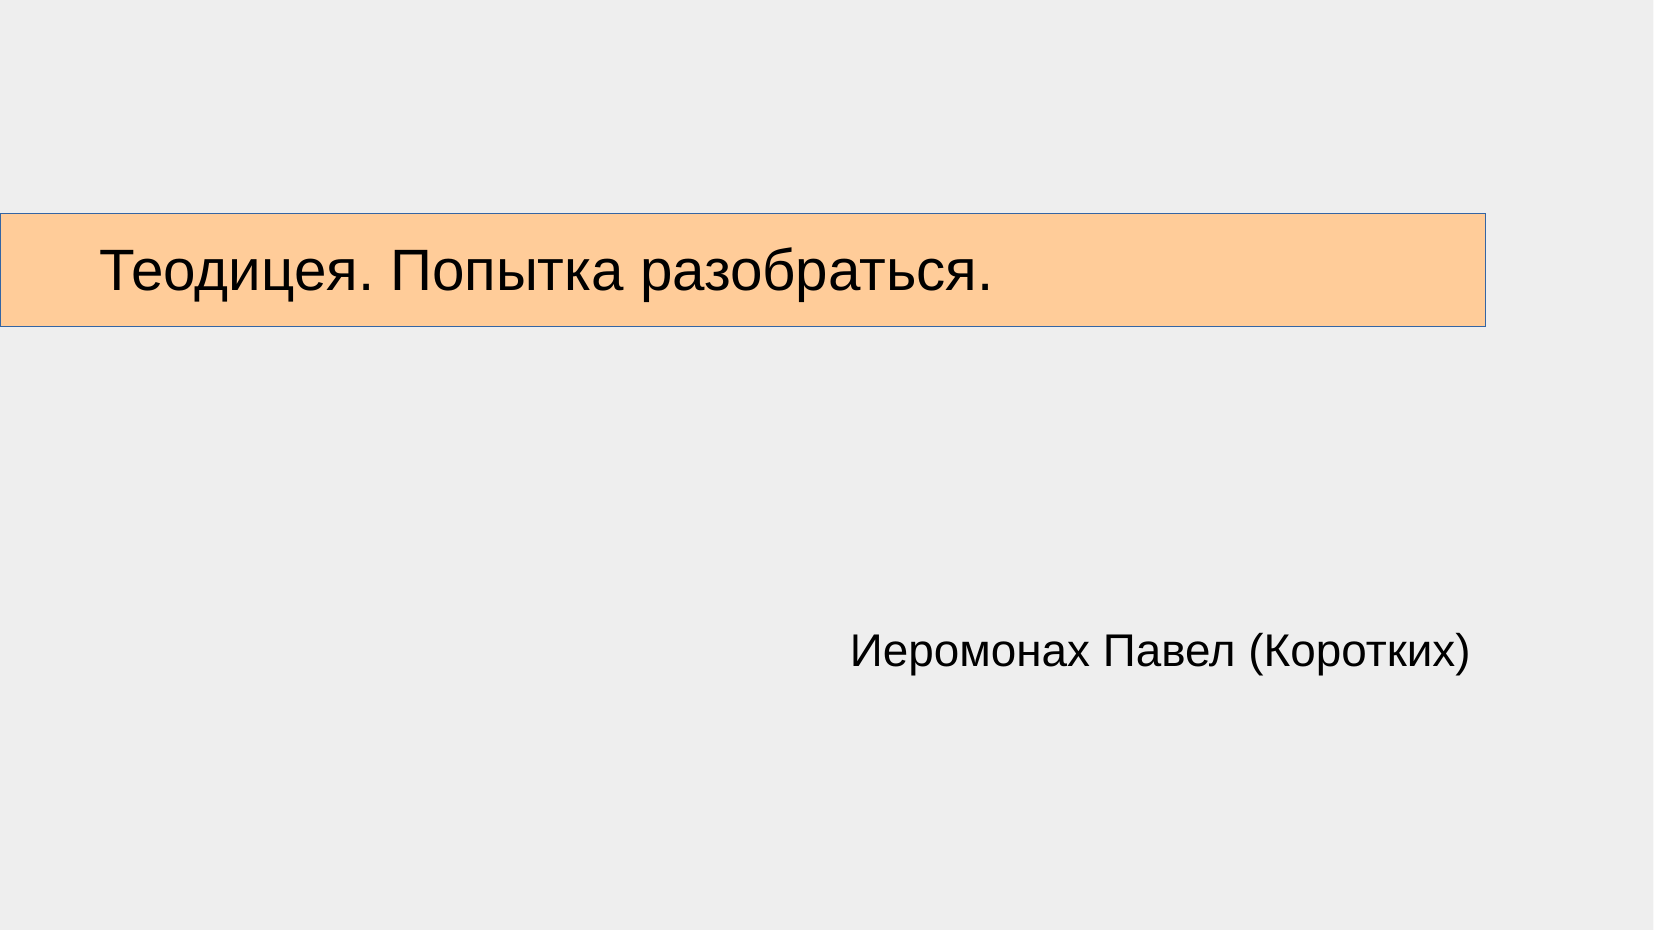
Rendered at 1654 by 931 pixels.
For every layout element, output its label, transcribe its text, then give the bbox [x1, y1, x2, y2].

text_box Теодицея. Попытка разобраться. [0, 213, 1486, 327]
text_box Иеромонах Павел (Коротких) [835, 617, 1486, 679]
